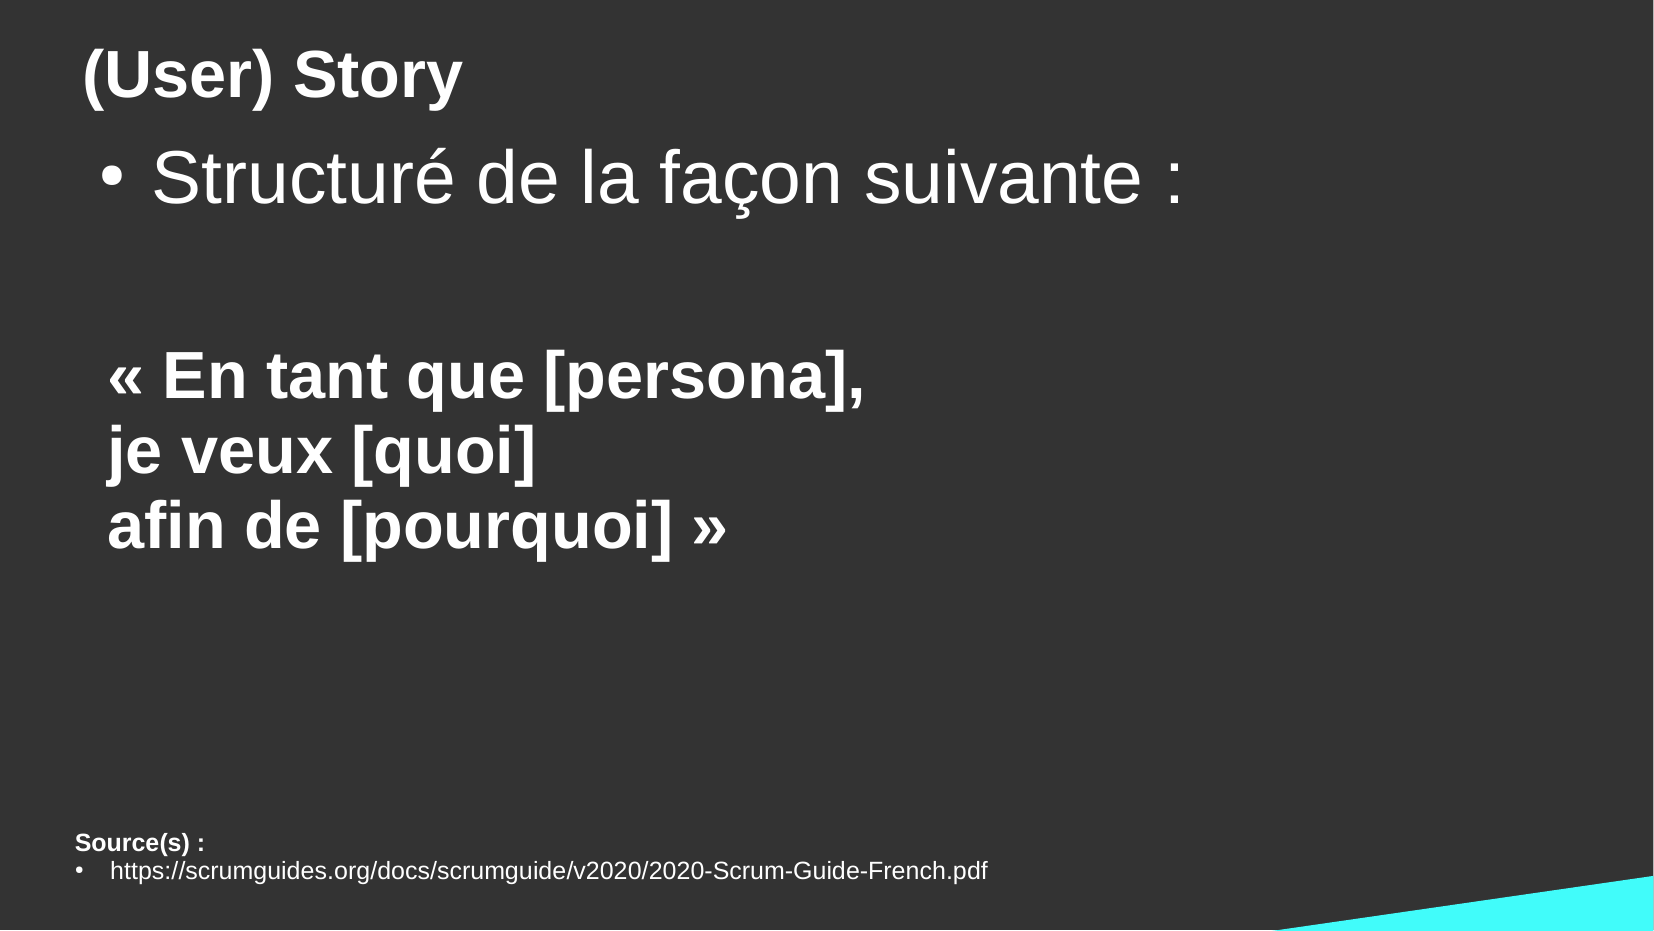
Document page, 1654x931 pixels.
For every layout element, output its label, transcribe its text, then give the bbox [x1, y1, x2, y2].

text_box Source(s) : https://scrumguides.org/docs/scrumguide/v2020/2020-Scrum-Guide-French.pdf [60, 821, 1546, 921]
title (User) Story [82, 37, 1571, 122]
text_box « En tant que [persona], je veux [quoi] afin de [pourquoi] » [92, 330, 1312, 570]
list Structuré de la façon suivante : [80, 135, 1620, 249]
text_box [1271, 875, 1654, 931]
